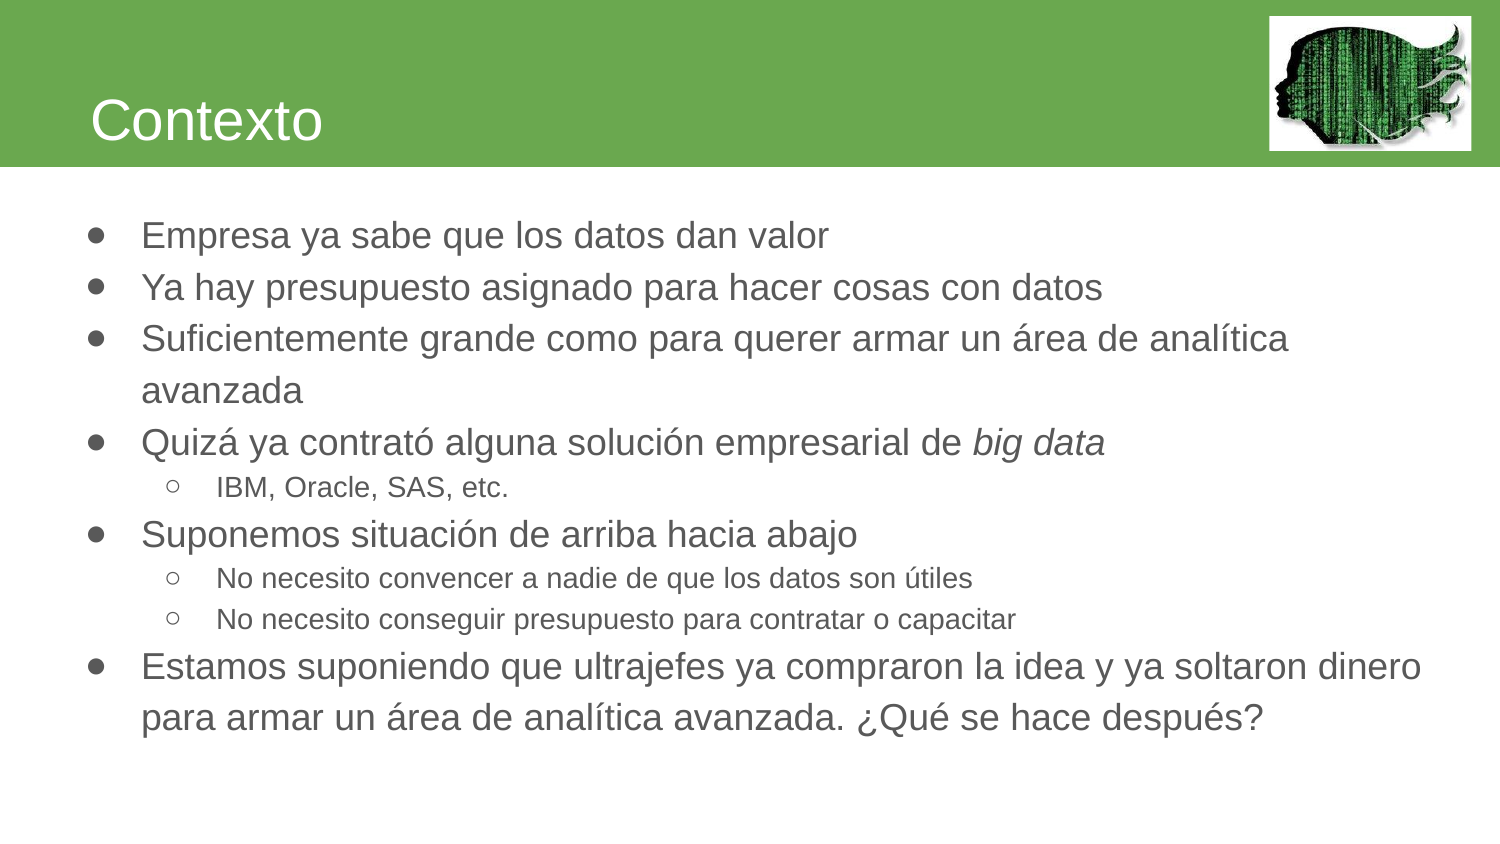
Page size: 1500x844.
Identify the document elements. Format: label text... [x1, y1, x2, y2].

picture [1269, 16, 1472, 151]
list Empresa ya sabe que los datos dan valor Ya hay presupuesto asignado para hacer cosas con datos Suficientemente grande como para querer armar un área de analítica avanzada Quizá ya contrató alguna solución empresarial de big data IBM, Oracle, SAS, etc. Suponemos situación de arriba hacia abajo No necesito convencer a nadie de que los datos son útiles No necesito conseguir presupuesto para contratar o capacitar Estamos suponiendo que ultrajefes ya compraron la idea y ya soltaron dinero para armar un área de analítica avanzada. ¿Qué se hace después? [51, 189, 1449, 750]
title Contexto [0, 0, 1500, 167]
